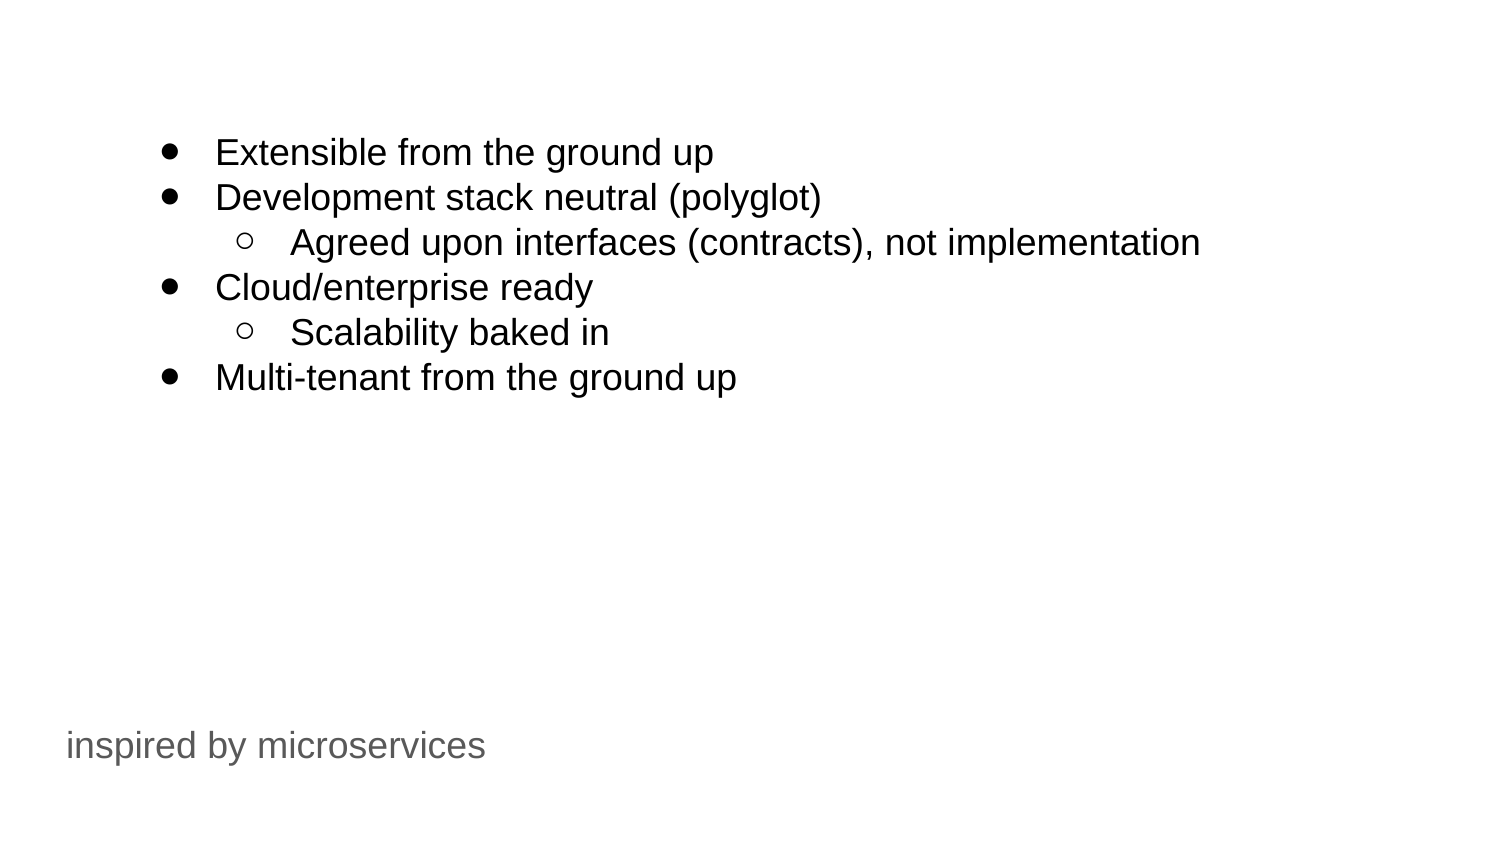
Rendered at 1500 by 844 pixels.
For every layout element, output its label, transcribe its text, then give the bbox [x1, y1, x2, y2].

text_box Extensible from the ground up Development stack neutral (polyglot) Agreed upon interfaces (contracts), not implementation Cloud/enterprise ready Scalability baked in Multi-tenant from the ground up [125, 112, 1443, 605]
list inspired by microservices [51, 694, 1036, 794]
